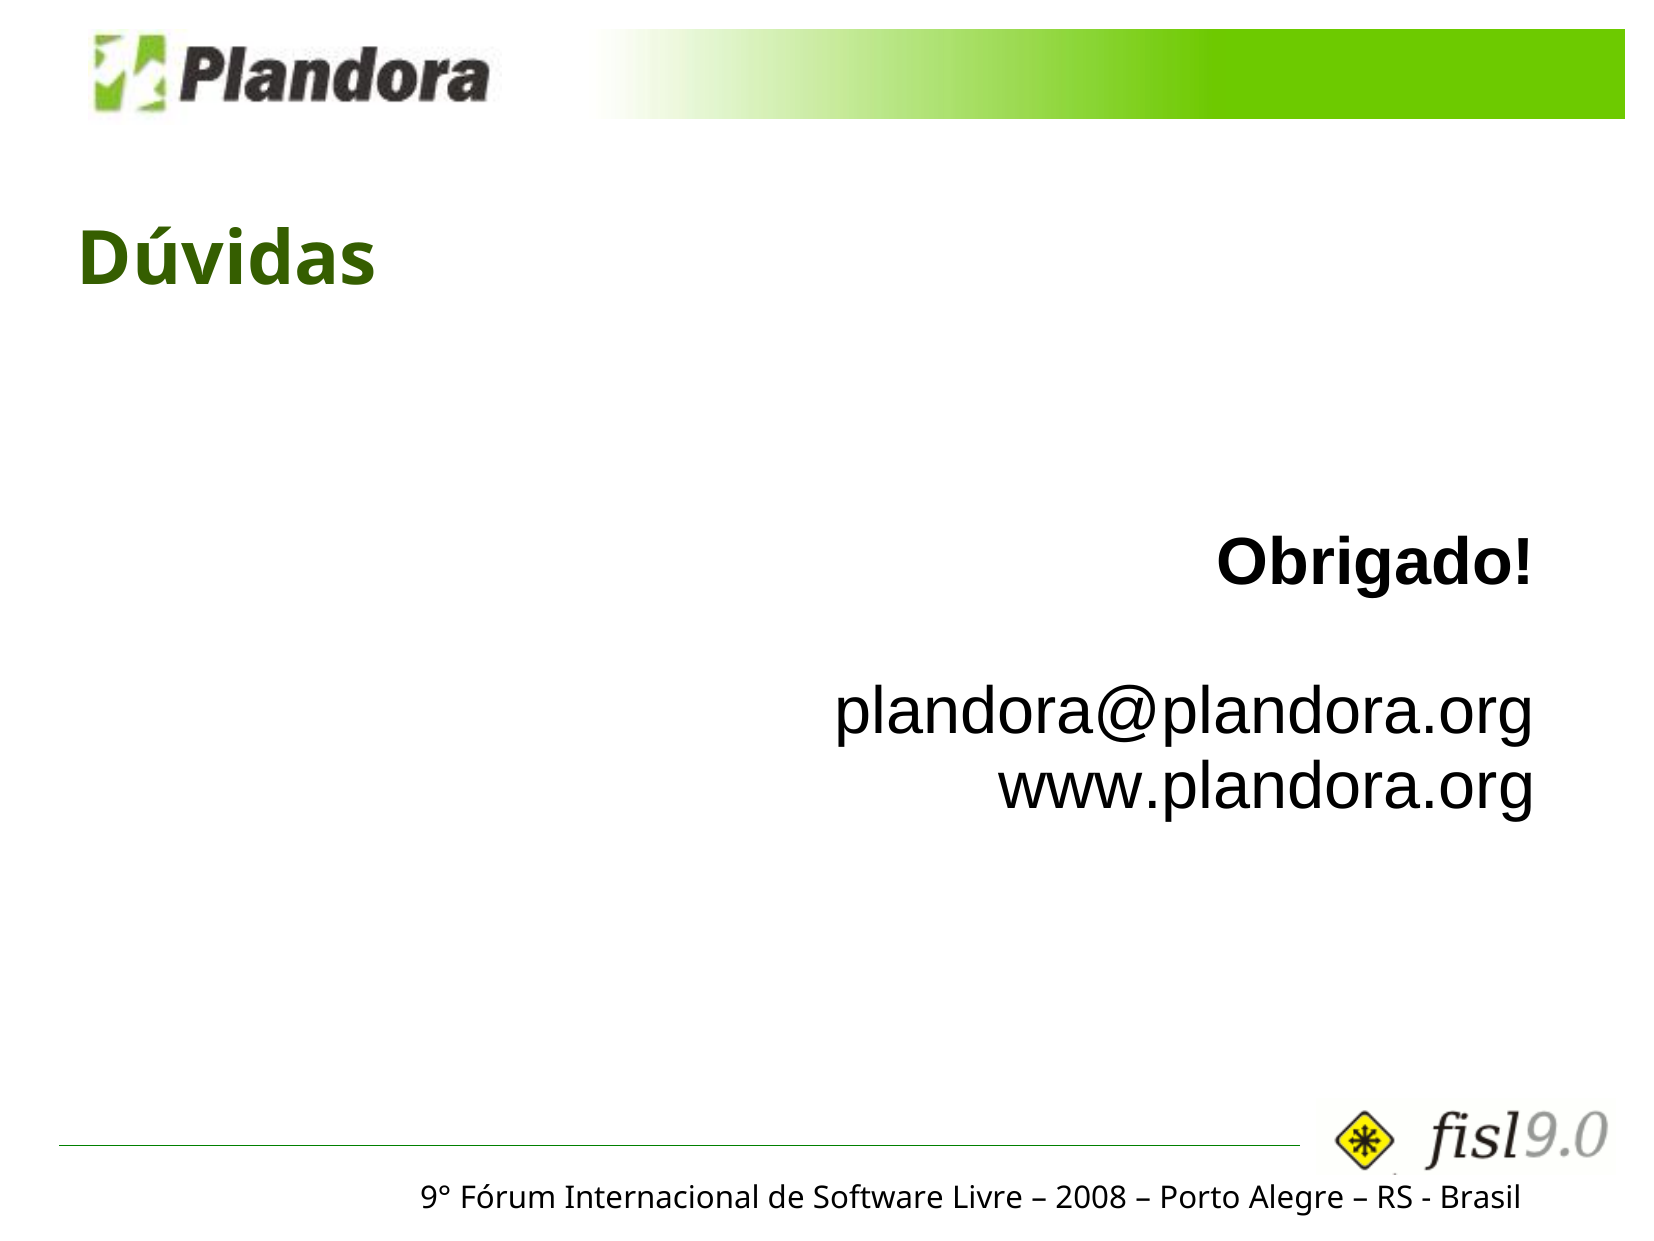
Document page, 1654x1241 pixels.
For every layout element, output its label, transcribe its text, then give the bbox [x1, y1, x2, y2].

subtitle Obrigado! plandora@plandora.org www.plandora.org [82, 319, 1536, 1103]
picture [88, 29, 1625, 125]
title Dúvidas [76, 156, 1536, 355]
picture [1316, 1098, 1616, 1175]
